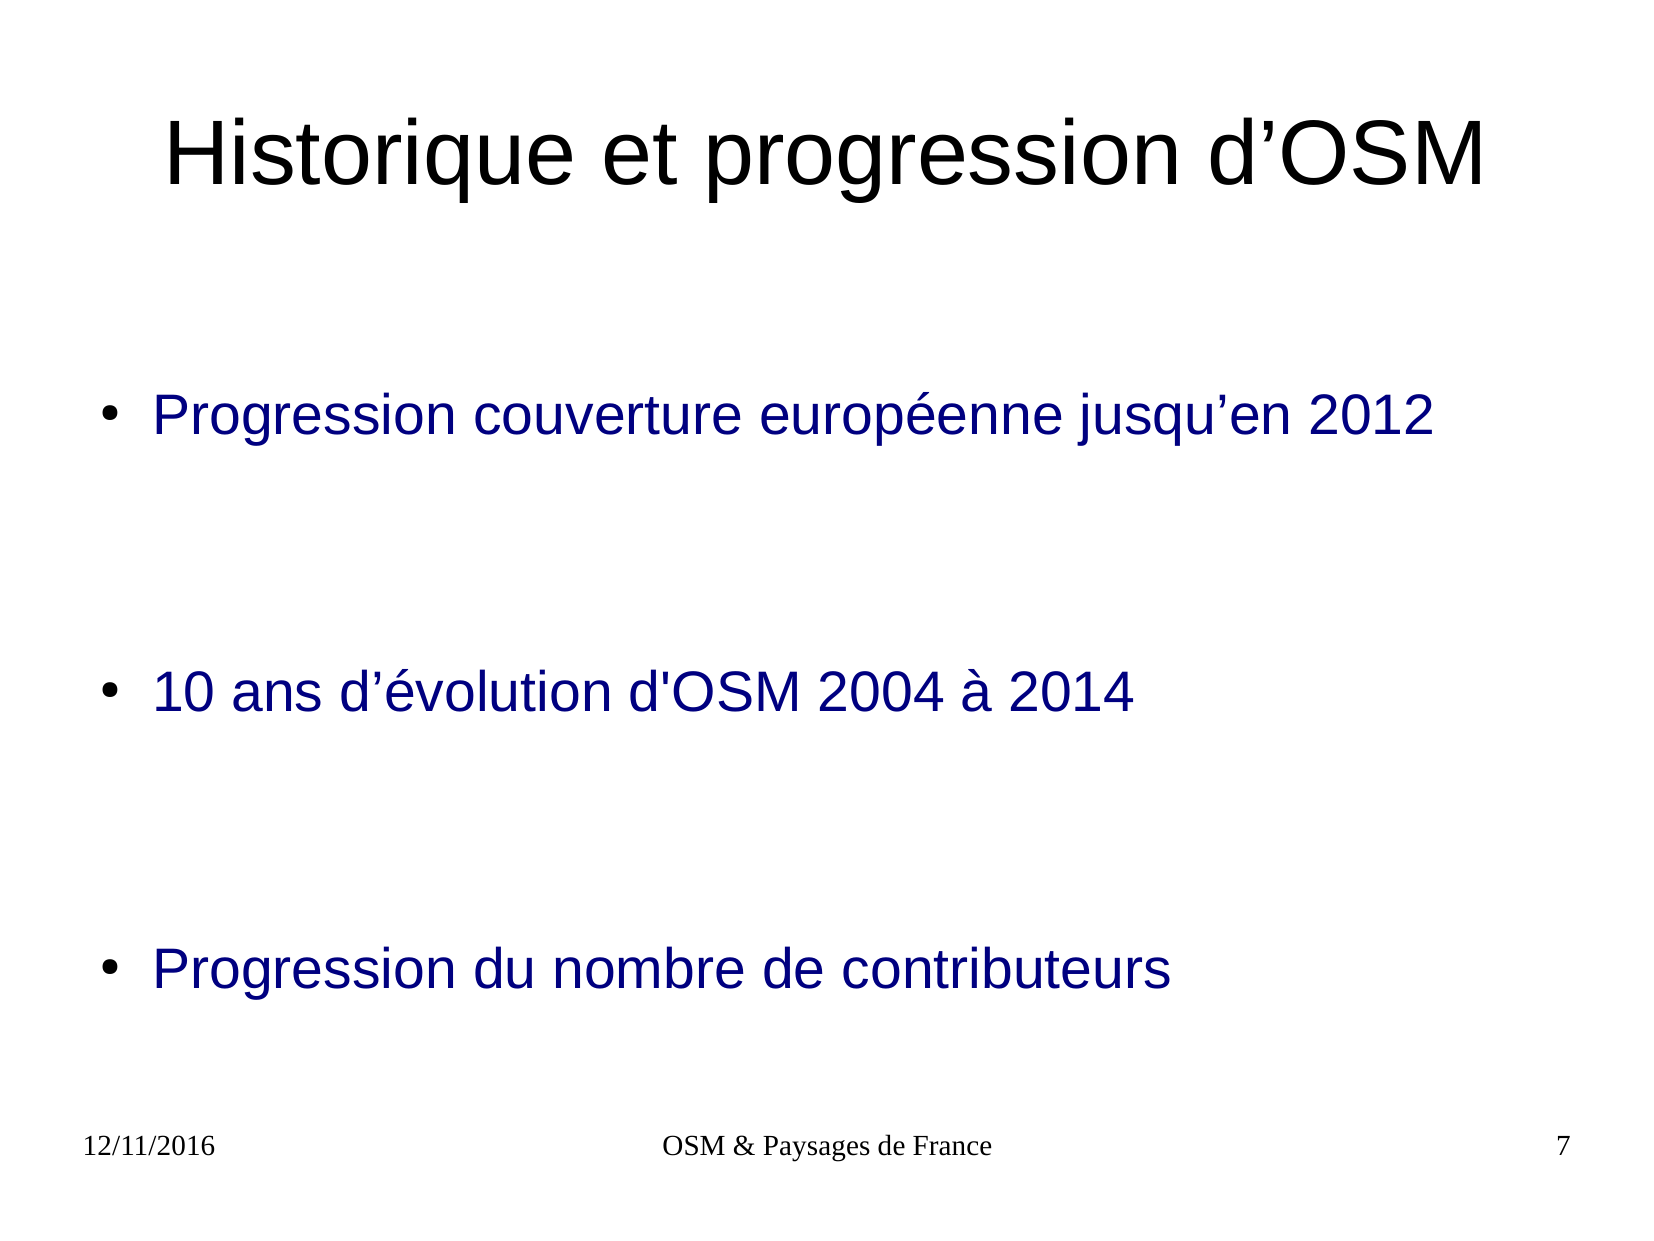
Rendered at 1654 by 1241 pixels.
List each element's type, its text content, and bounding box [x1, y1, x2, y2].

title Historique et progression d’OSM [82, 49, 1571, 257]
list Progression couverture européenne jusqu’en 2012 10 ans d’évolution d'OSM 2004 à 2014 Progression du nombre de contributeurs [82, 290, 1571, 1010]
